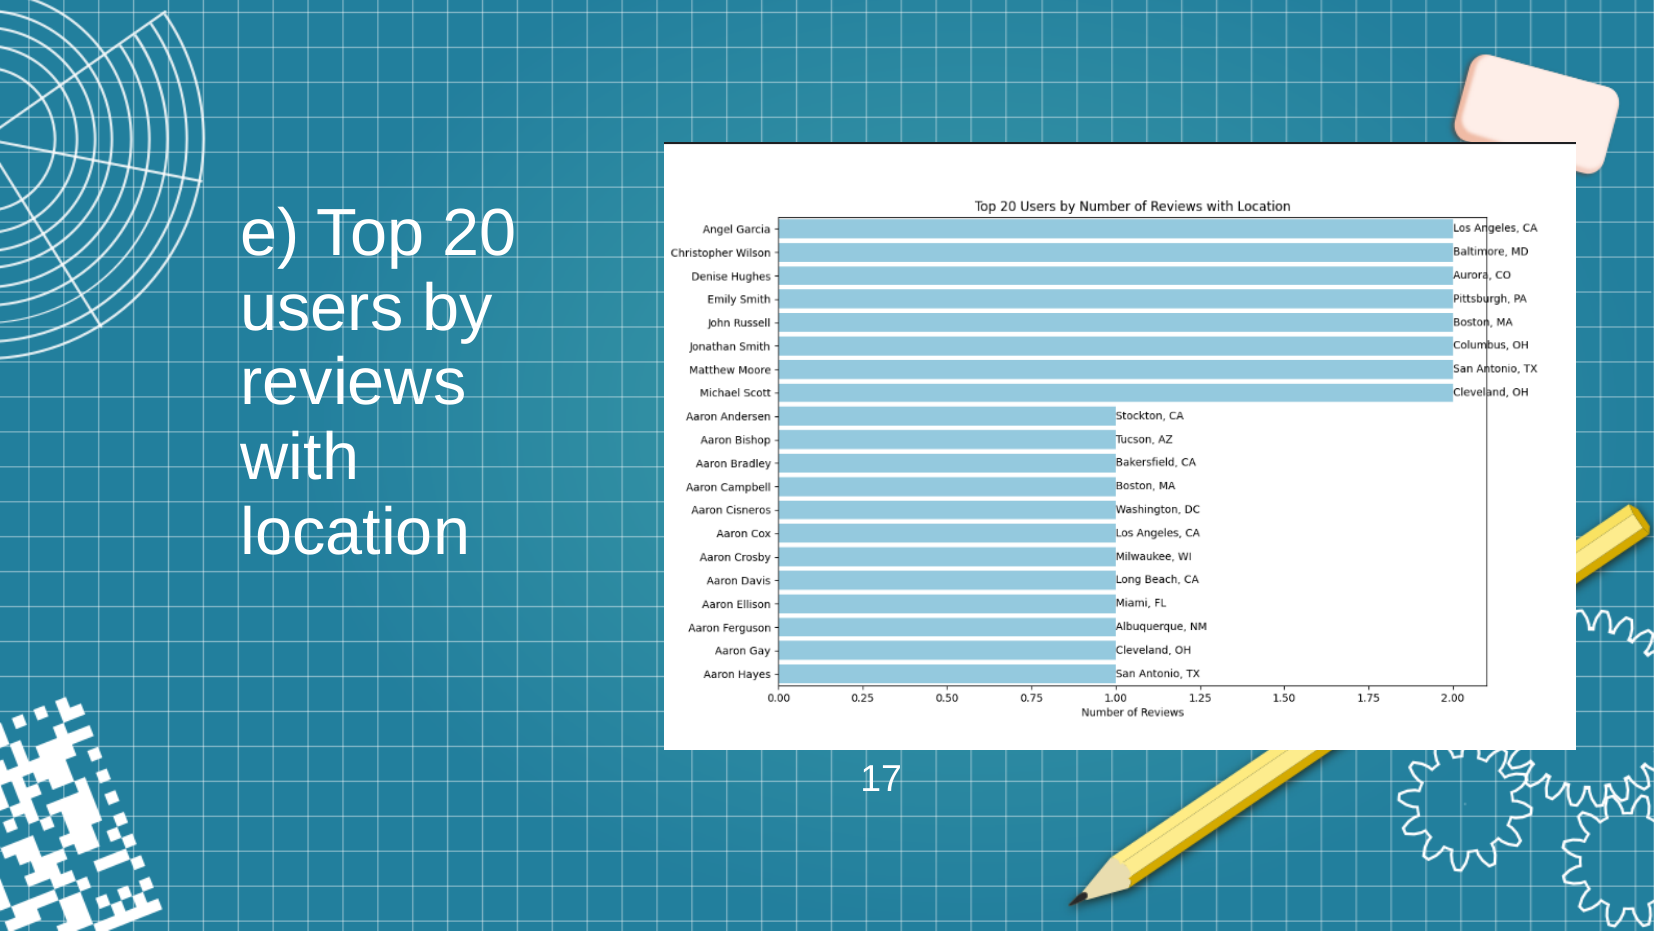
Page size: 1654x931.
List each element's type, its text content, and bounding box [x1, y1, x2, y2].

text_box e) Top 20 users by reviews with location [225, 187, 601, 751]
picture [0, 0, 1654, 931]
text_box <number> [750, 751, 1013, 806]
